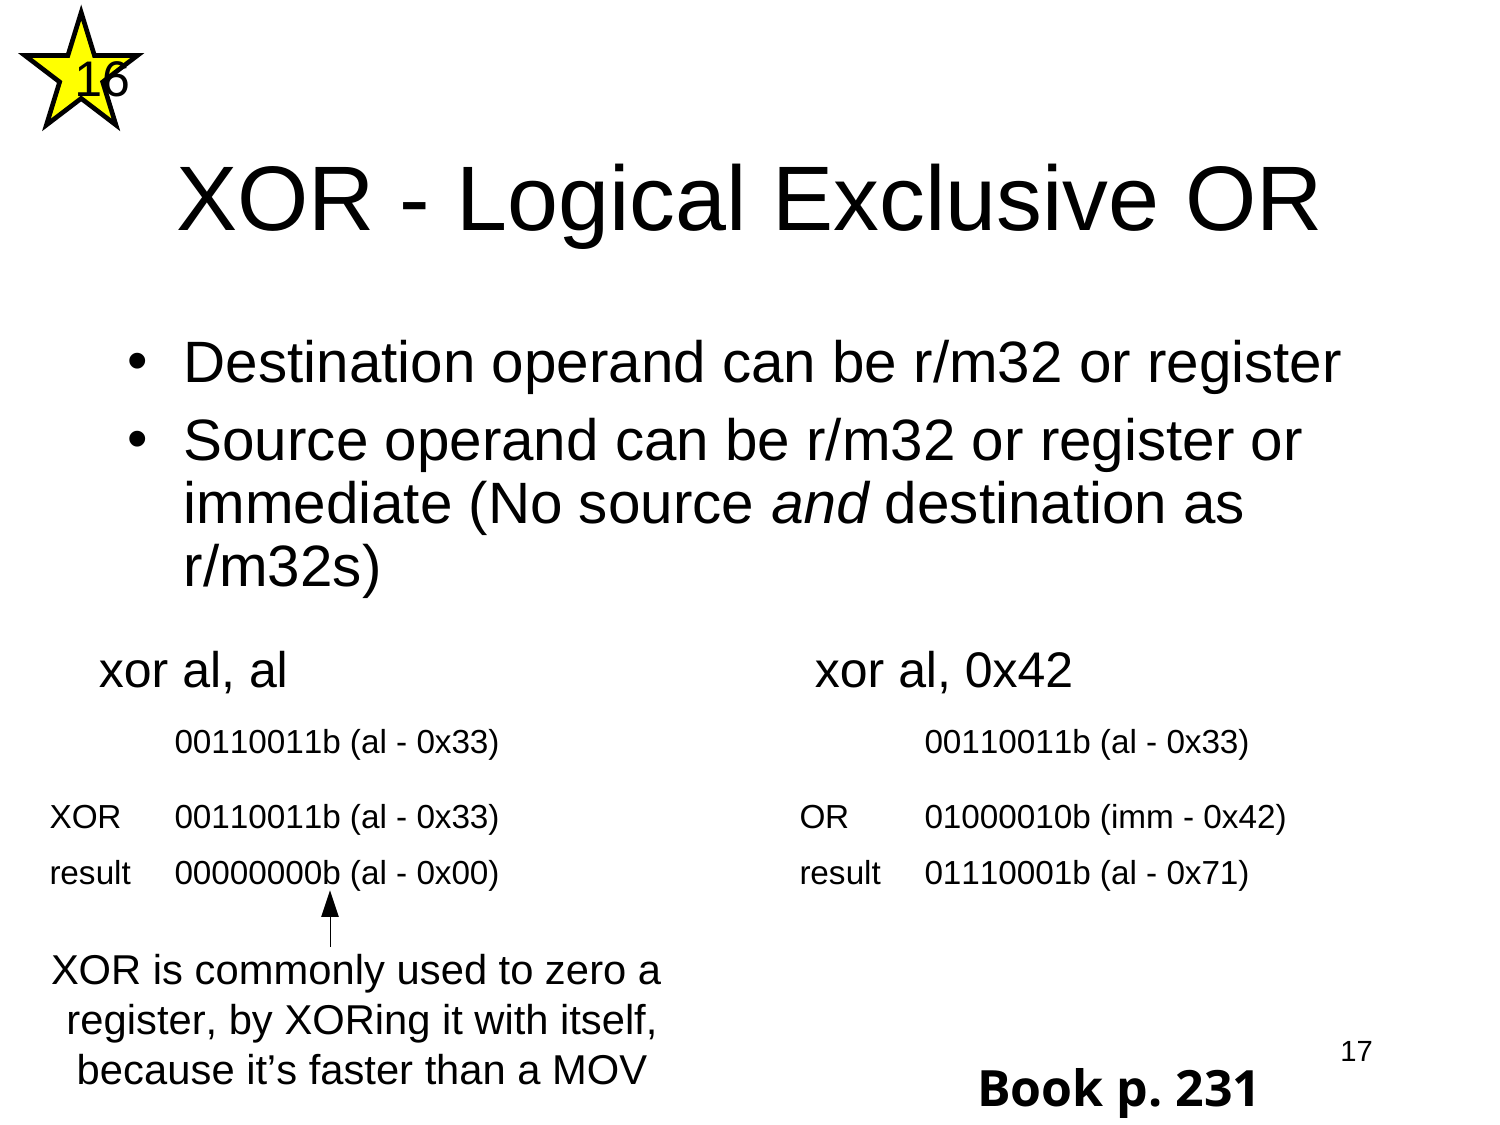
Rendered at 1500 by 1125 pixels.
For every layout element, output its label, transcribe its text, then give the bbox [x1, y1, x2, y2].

table_cell 01000010b (imm - 0x42) [910, 788, 1472, 843]
text_box 16 [24, 12, 138, 125]
text_box Book p. 231 [962, 1049, 1277, 1125]
table_header 00110011b (al - 0x33) [160, 713, 722, 788]
title XOR - Logical Exclusive OR [112, 99, 1388, 288]
list Destination operand can be r/m32 or register Source operand can be r/m32 or register or immediate (No source and destination as r/m32s) [112, 324, 1388, 638]
table_cell result [785, 843, 910, 899]
table_cell 01110001b (al - 0x71) [910, 843, 1472, 899]
table_cell XOR [35, 788, 160, 843]
text_box xor al, 0x42 [800, 629, 1089, 706]
text_box 16 [109, 65, 122, 77]
table_header [785, 713, 910, 788]
table_cell 00000000b (al - 0x00) [160, 843, 722, 899]
table_cell result [35, 843, 160, 899]
text_box XOR is commonly used to zero a register, by XORing it with itself, because it’s faster than a MOV [36, 934, 688, 1101]
table_cell 00110011b (al - 0x33) [160, 788, 722, 843]
table_header 00110011b (al - 0x33) [910, 713, 1472, 788]
text_box xor al, al [84, 629, 303, 706]
table_header [35, 713, 160, 788]
text_box <number> [1074, 1025, 1388, 1101]
table_cell OR [785, 788, 910, 843]
